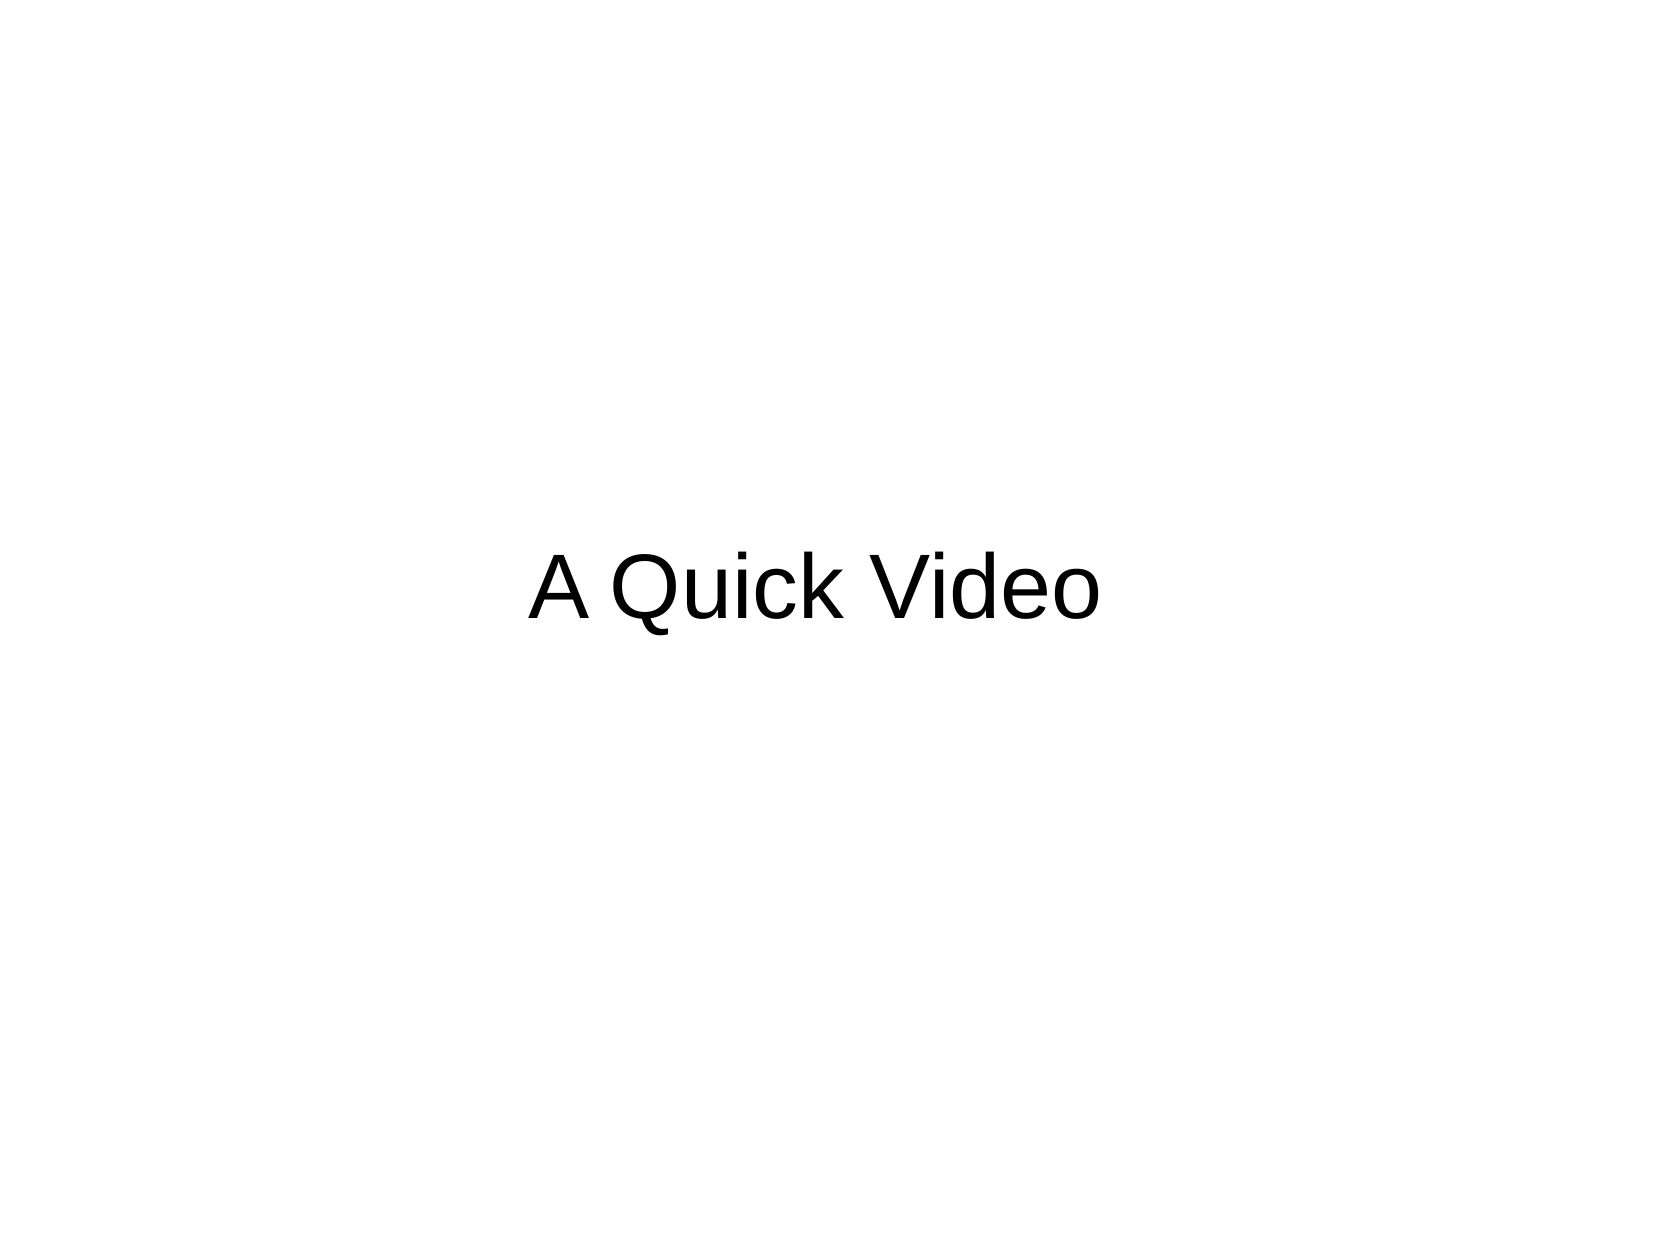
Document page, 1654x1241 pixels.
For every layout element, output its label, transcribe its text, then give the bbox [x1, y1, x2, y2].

title A Quick Video [71, 482, 1561, 691]
